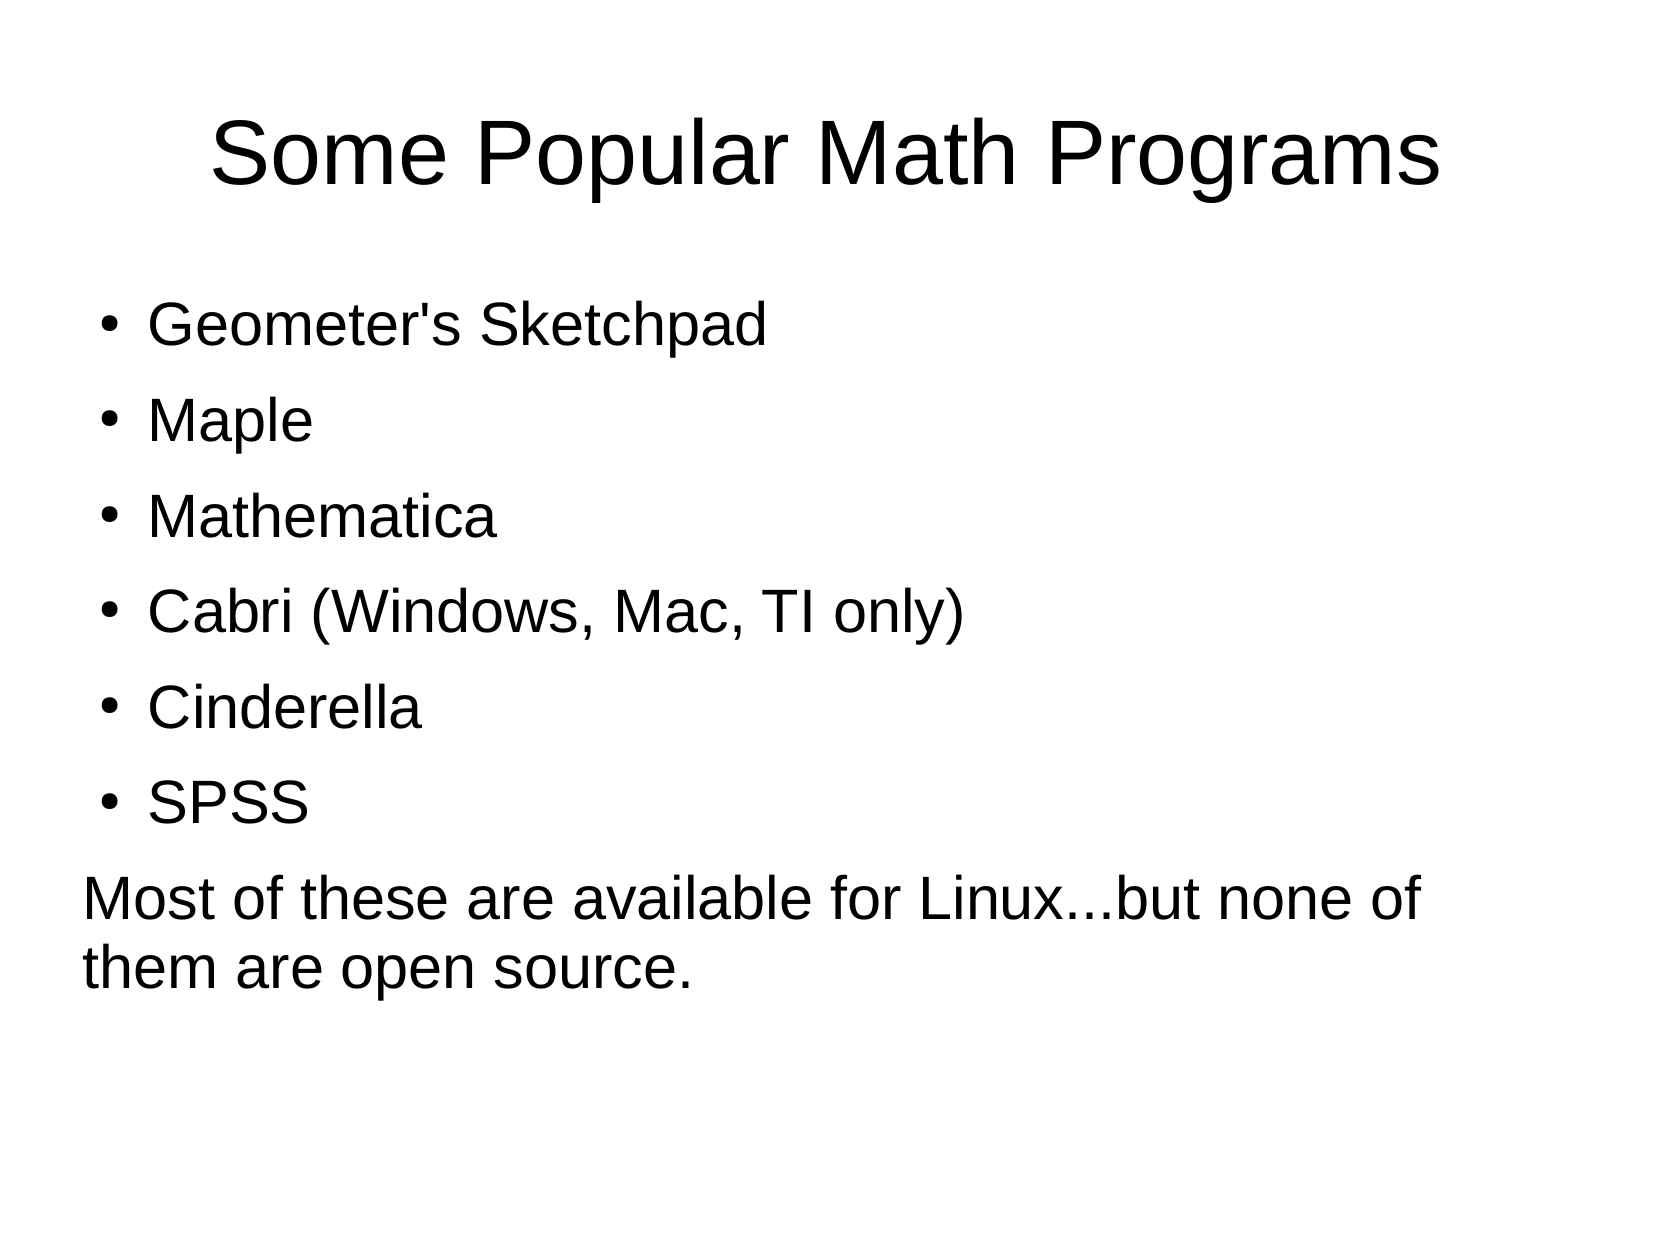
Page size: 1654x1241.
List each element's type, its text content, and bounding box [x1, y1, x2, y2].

title Some Popular Math Programs [82, 49, 1571, 257]
list Geometer's Sketchpad Maple Mathematica Cabri (Windows, Mac, TI only) Cinderella SPSS Most of these are available for Linux...but none of them are open source. [82, 290, 1538, 1010]
